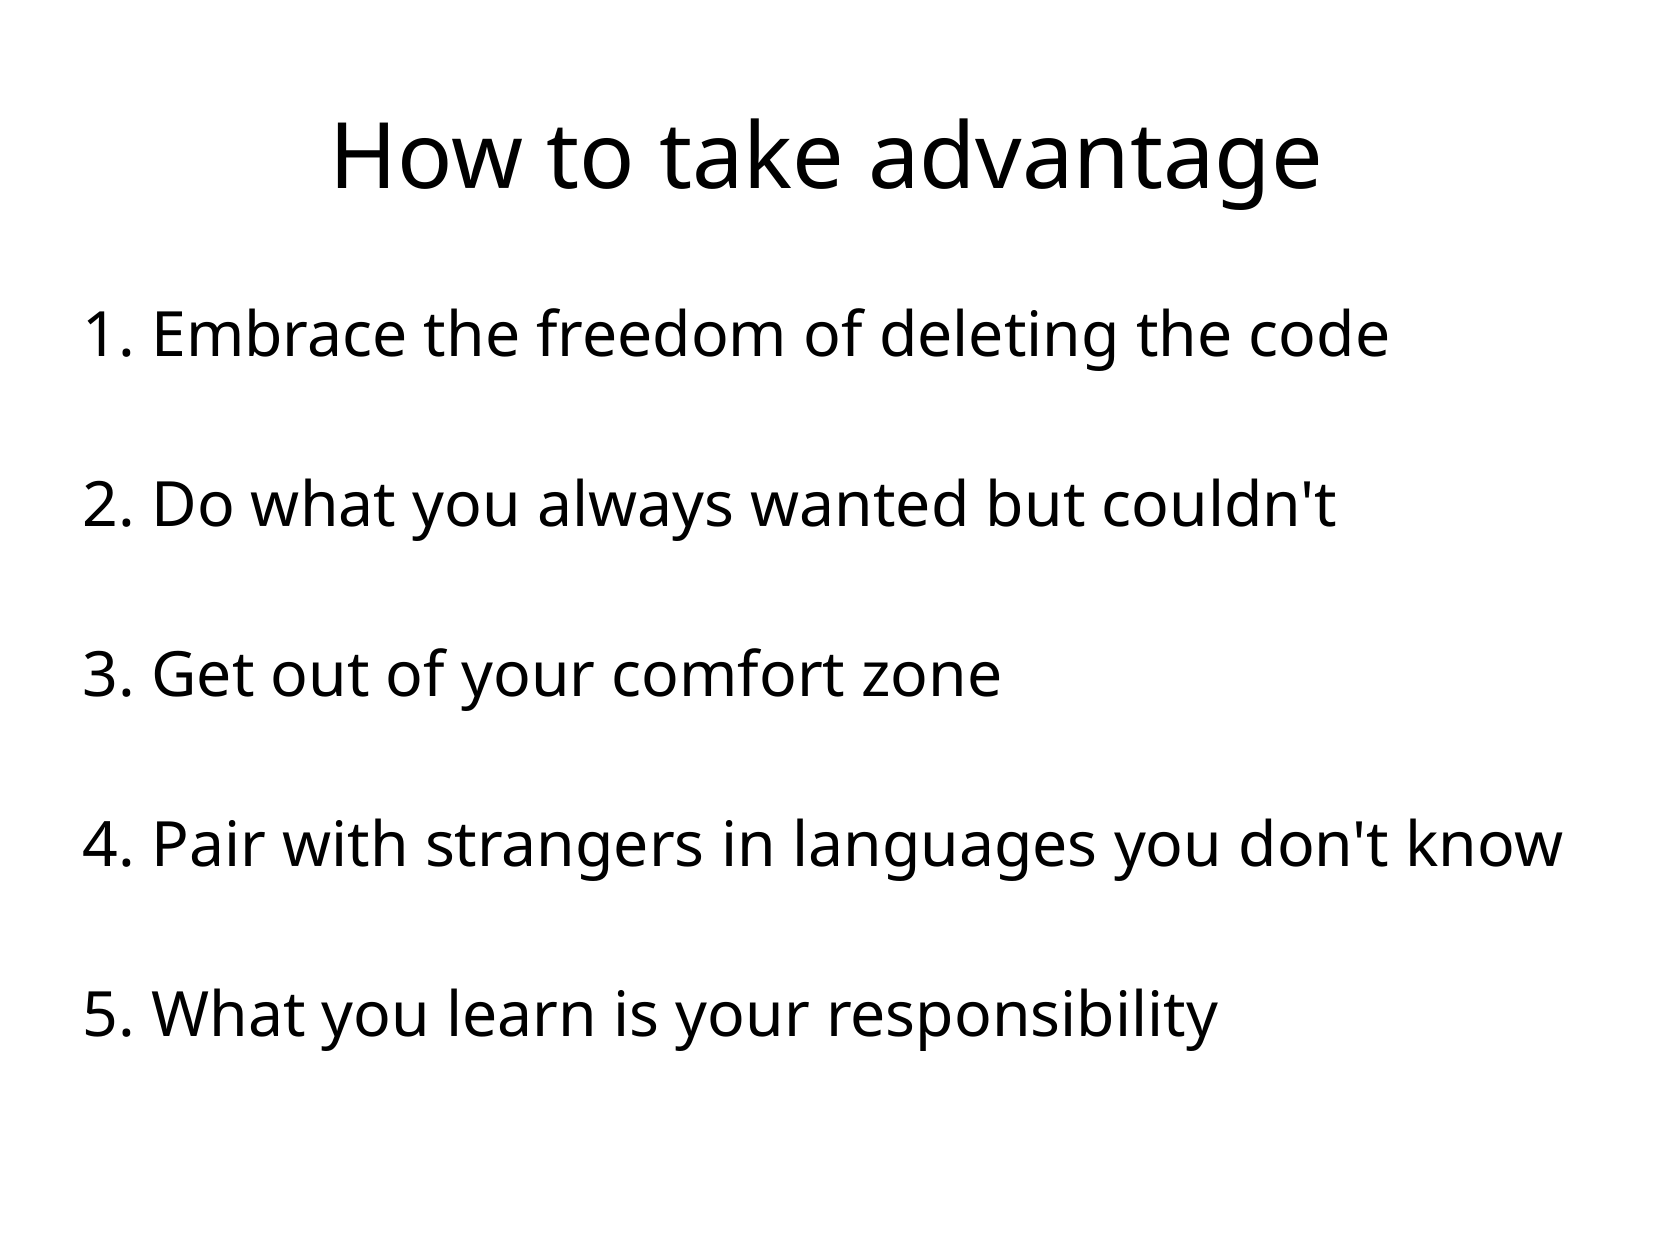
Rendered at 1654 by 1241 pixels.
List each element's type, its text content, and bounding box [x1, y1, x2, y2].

title How to take advantage [82, 49, 1571, 257]
subtitle 1. Embrace the freedom of deleting the code 2. Do what you always wanted but couldn't 3. Get out of your comfort zone 4. Pair with strangers in languages you don't know 5. What you learn is your responsibility [82, 290, 1571, 1112]
